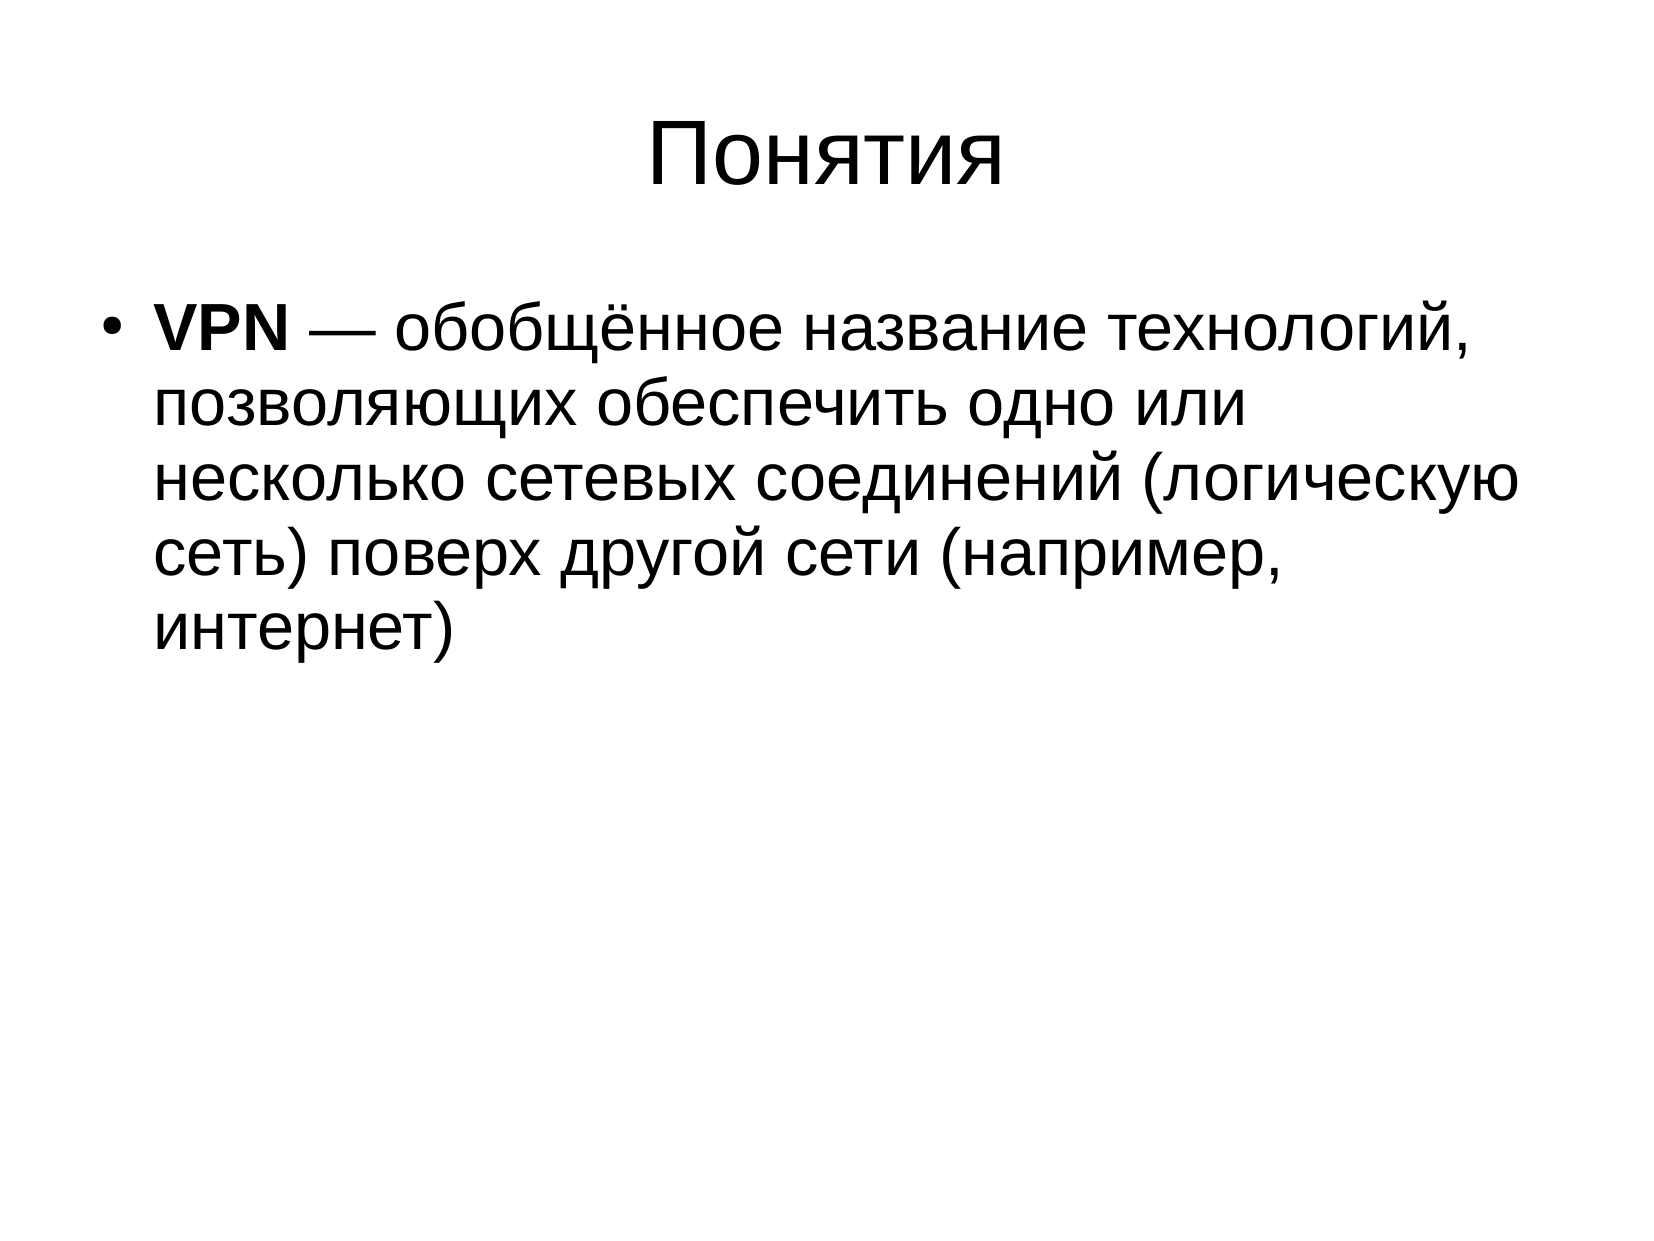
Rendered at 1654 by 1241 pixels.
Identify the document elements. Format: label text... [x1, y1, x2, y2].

title Понятия [82, 49, 1571, 257]
list VPN — обобщённое название технологий, позволяющих обеспечить одно или несколько сетевых соединений (логическую сеть) поверх другой сети (например, интернет) [82, 290, 1571, 1010]
